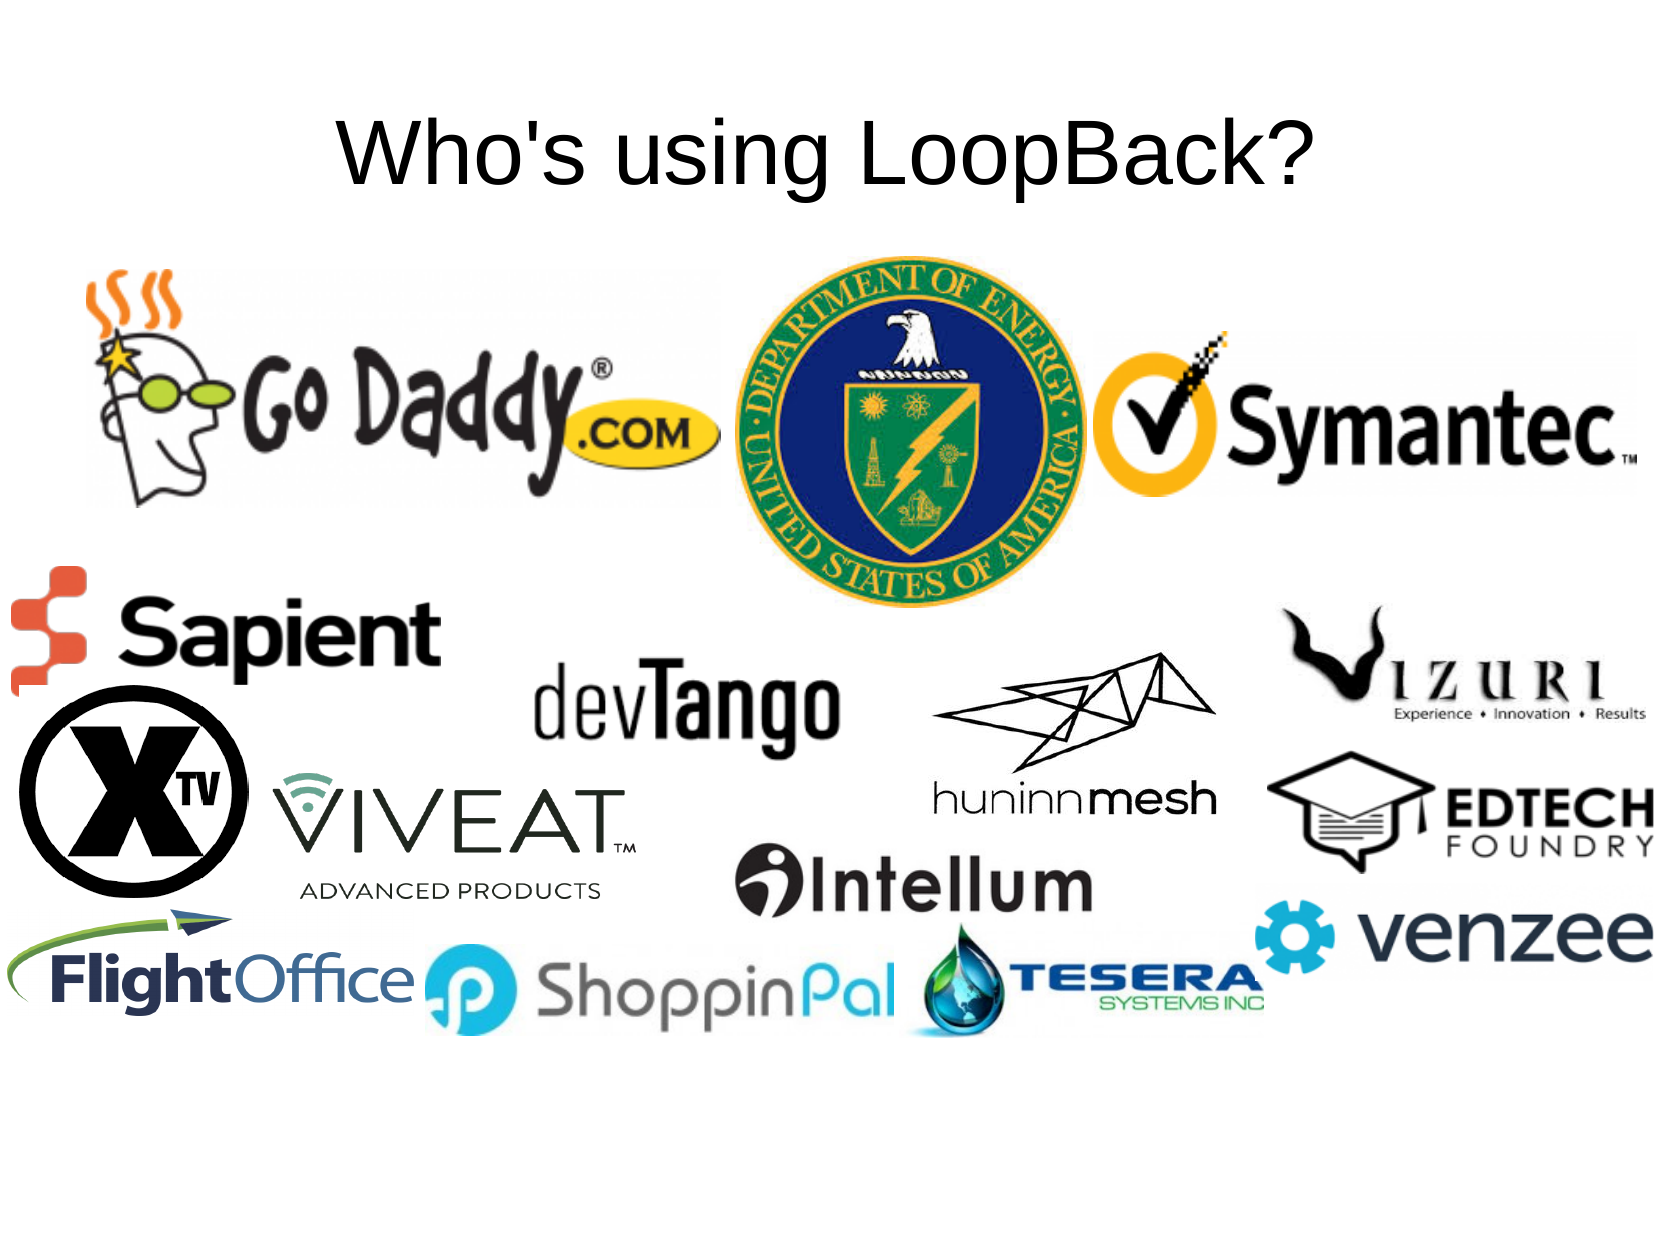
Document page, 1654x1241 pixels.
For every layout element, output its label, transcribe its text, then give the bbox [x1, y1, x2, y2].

picture [86, 269, 721, 508]
picture [729, 838, 1654, 1038]
picture [1267, 750, 1654, 875]
picture [1093, 331, 1637, 497]
picture [7, 638, 875, 1016]
picture [928, 649, 1217, 815]
picture [1275, 602, 1646, 723]
picture [11, 566, 441, 898]
picture [425, 944, 894, 1036]
picture [735, 256, 1087, 608]
title Who's using LoopBack? [82, 49, 1571, 257]
